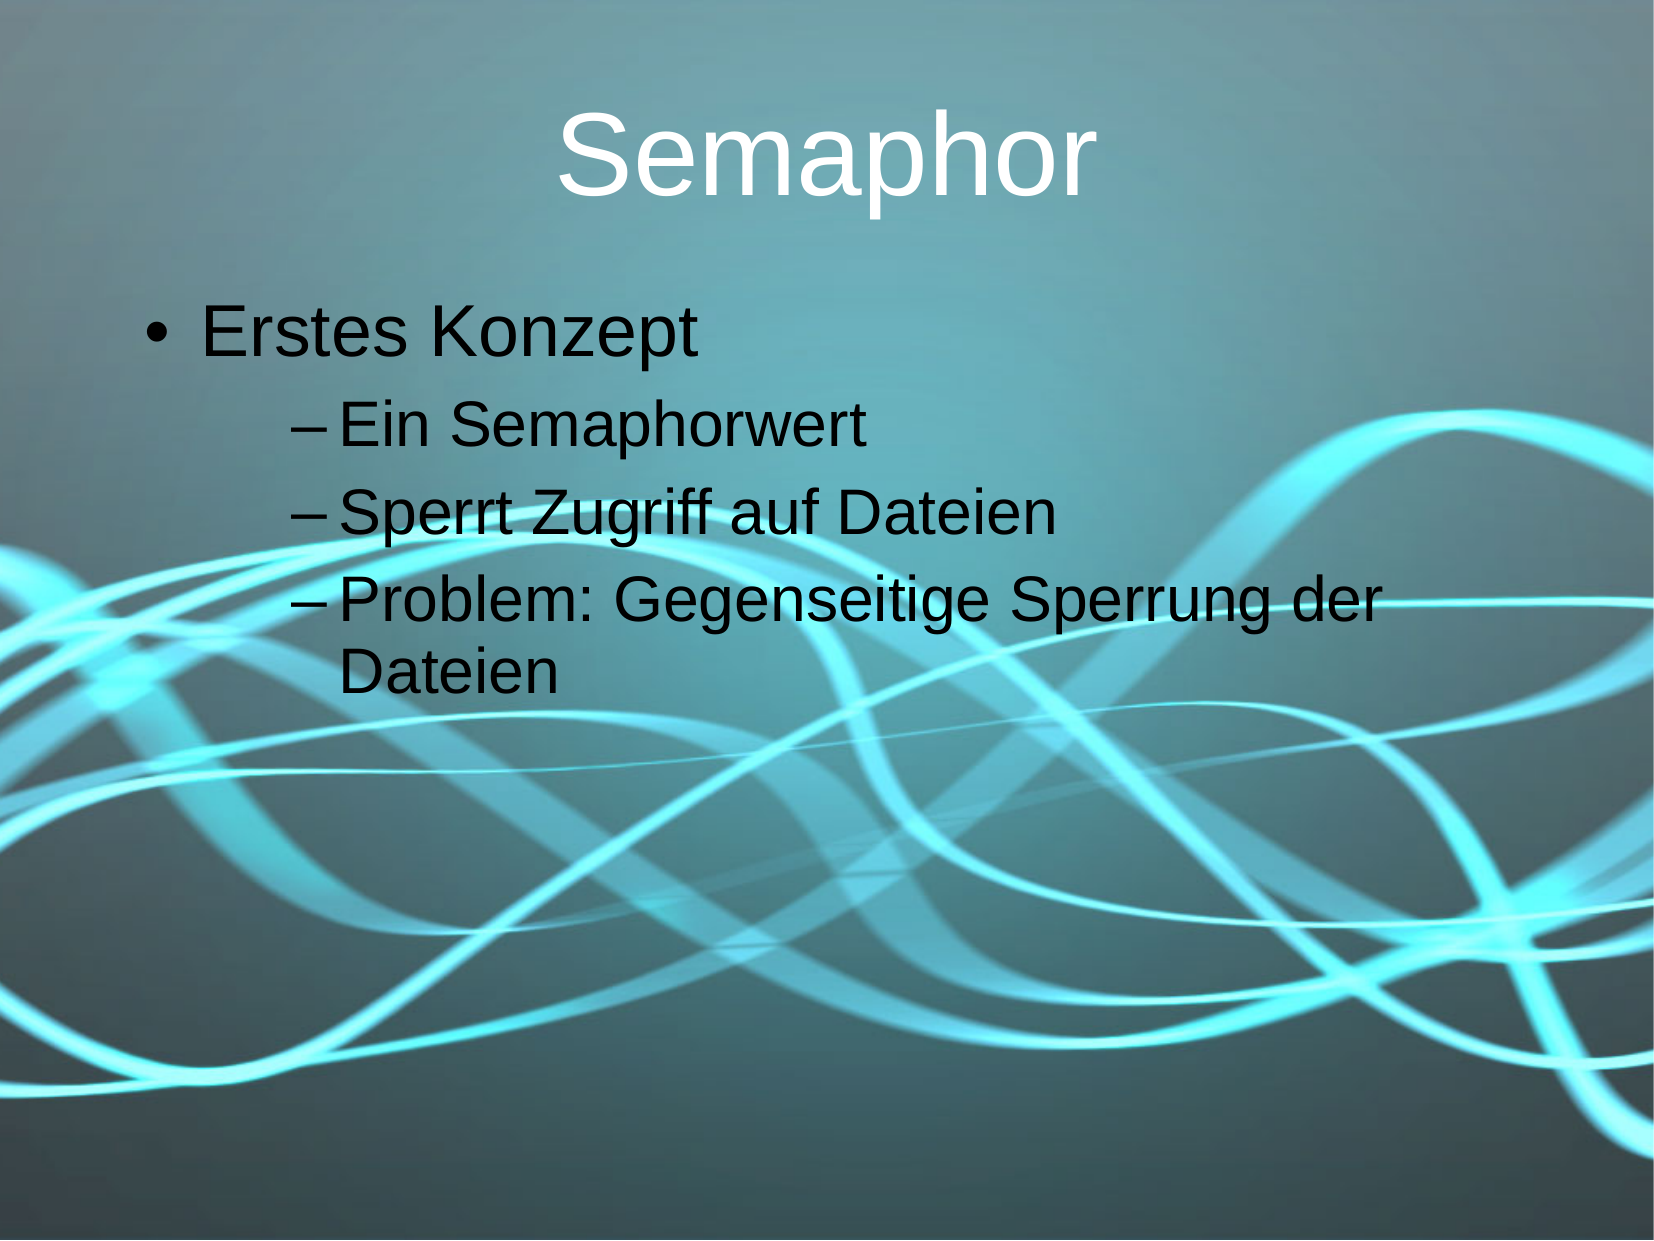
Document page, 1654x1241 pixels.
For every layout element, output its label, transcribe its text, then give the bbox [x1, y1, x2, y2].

title Semaphor [124, 21, 1530, 288]
list Erstes Konzept Ein Semaphorwert Sperrt Zugriff auf Dateien Problem: Gegenseitige Sperrung der Dateien [82, 290, 1571, 1010]
picture [0, 0, 1654, 1240]
